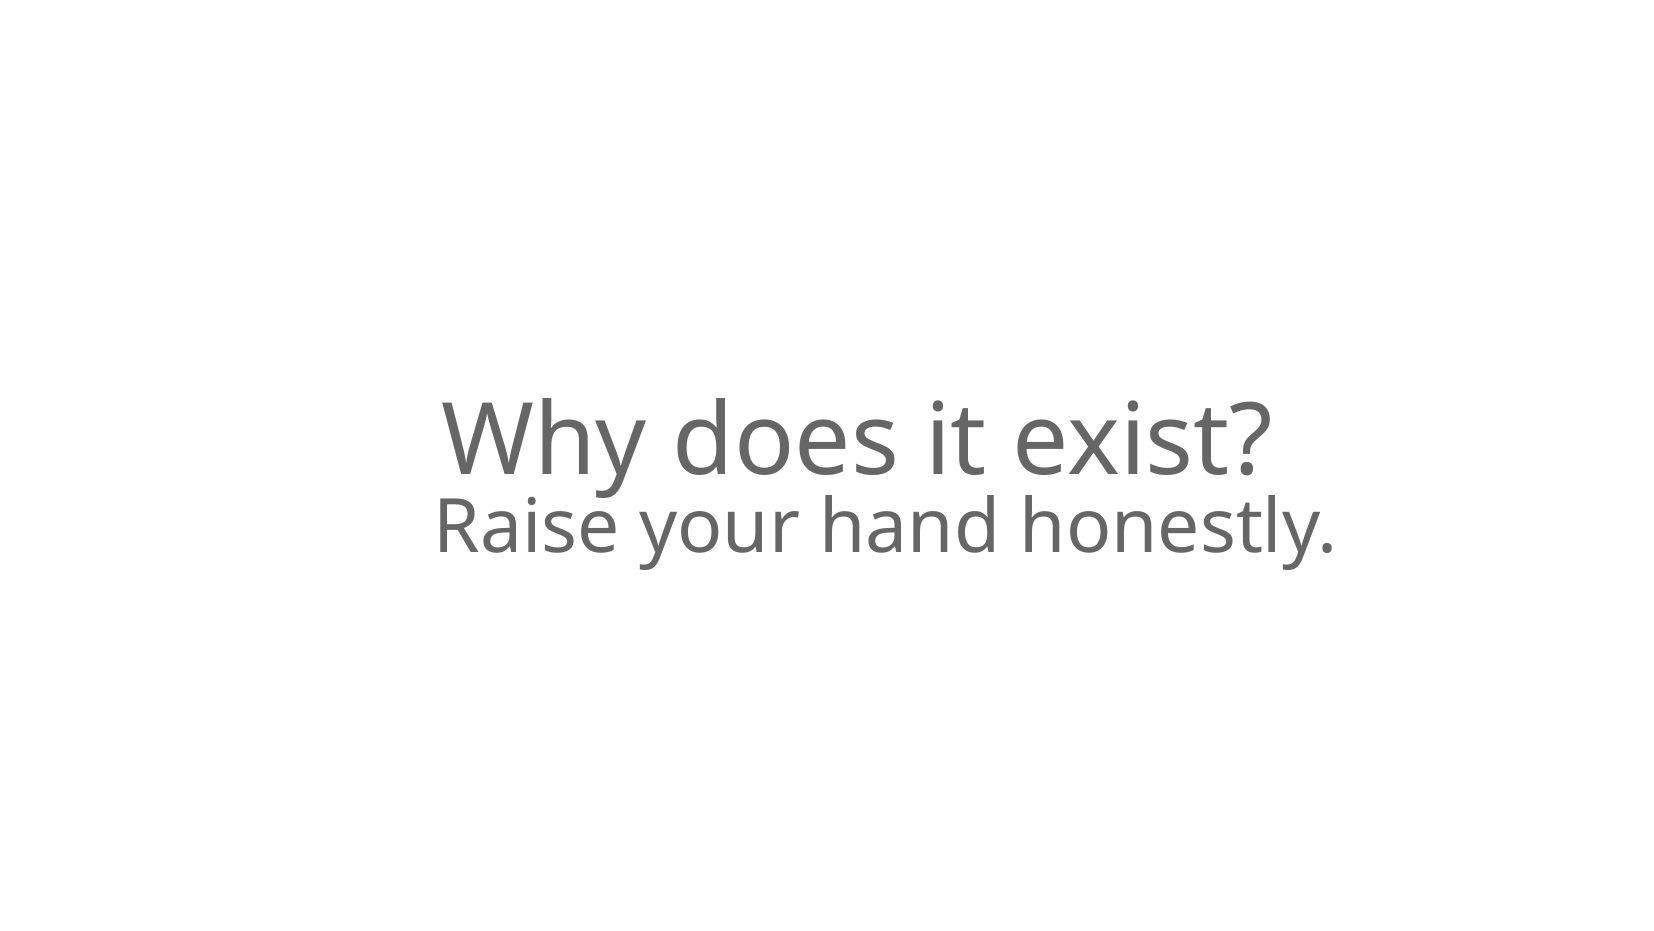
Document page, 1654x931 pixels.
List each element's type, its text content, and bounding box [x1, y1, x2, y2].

text_box Raise your hand honestly. [418, 465, 1306, 583]
text_box Why does it exist? [426, 360, 1289, 465]
